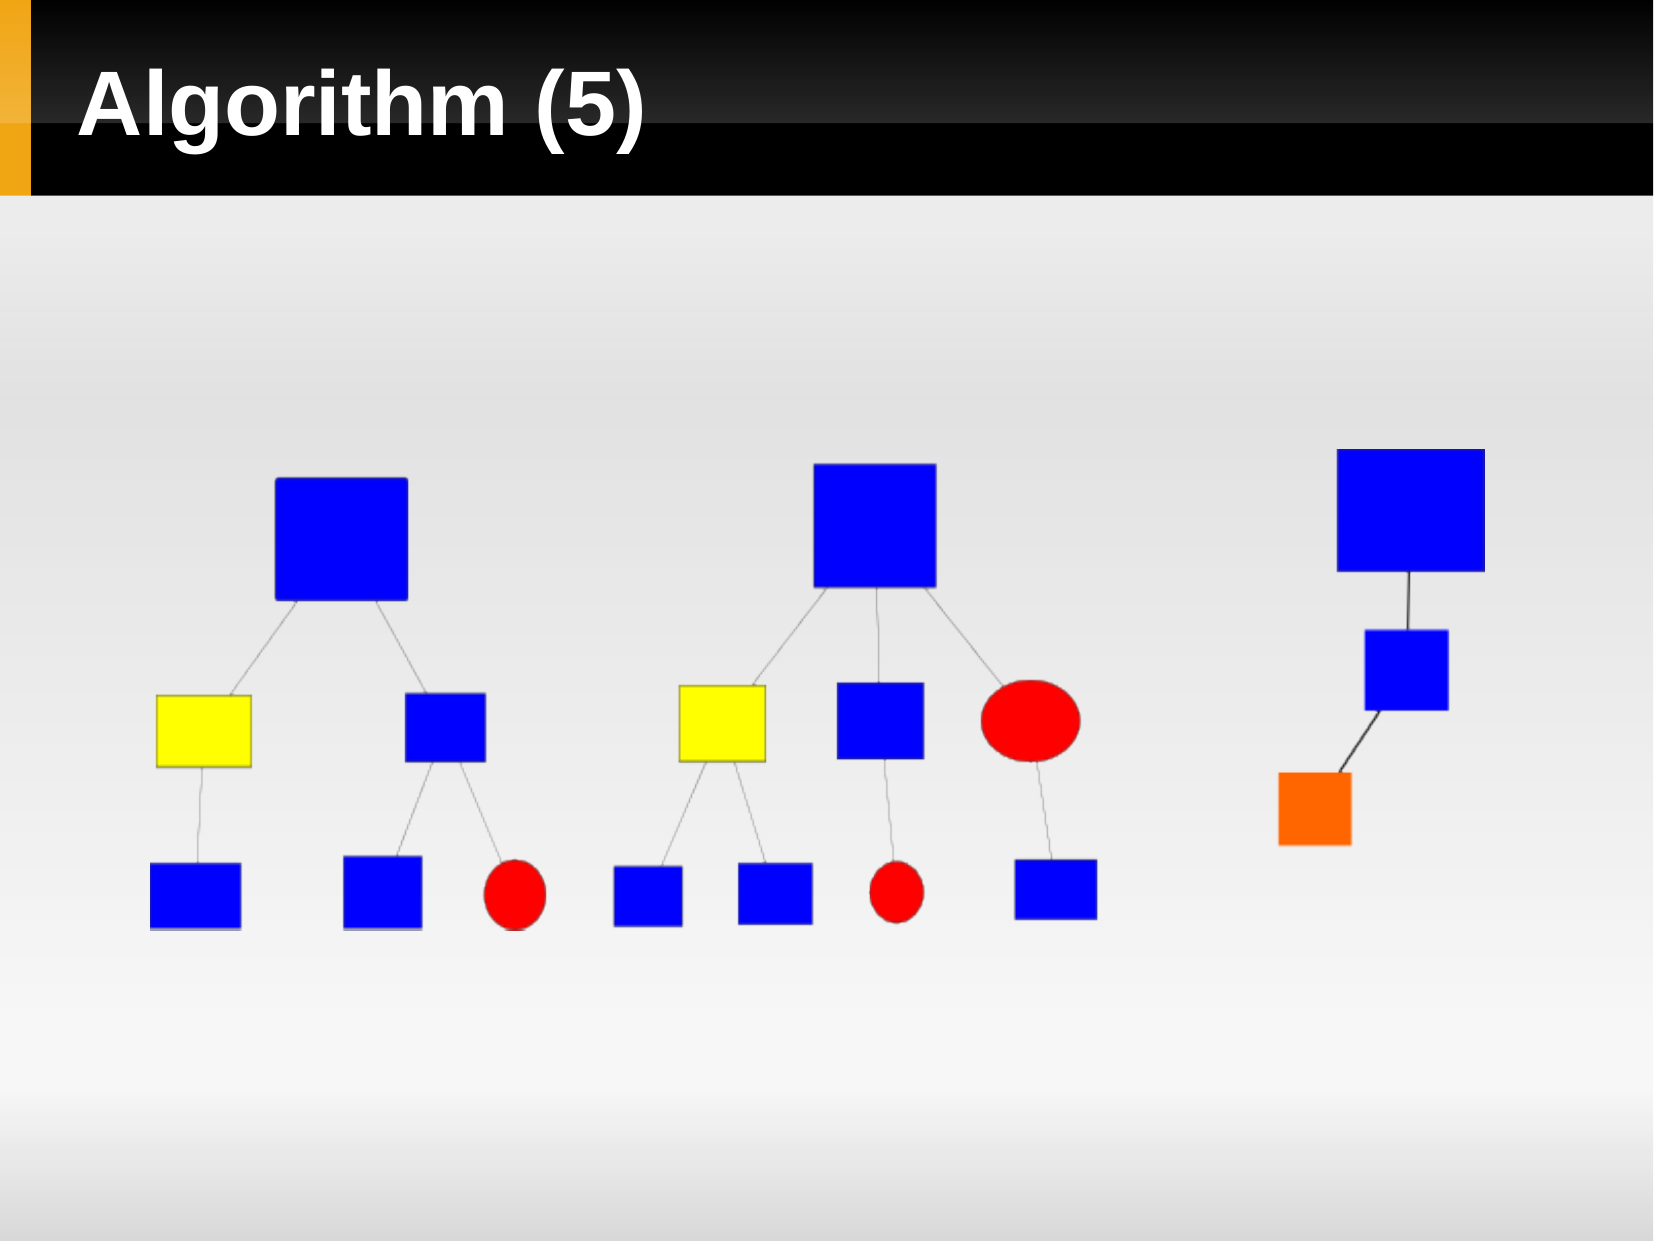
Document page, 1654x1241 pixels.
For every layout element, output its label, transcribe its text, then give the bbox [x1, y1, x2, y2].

picture [0, 0, 1654, 1241]
title Algorithm (5) [76, 0, 1565, 208]
